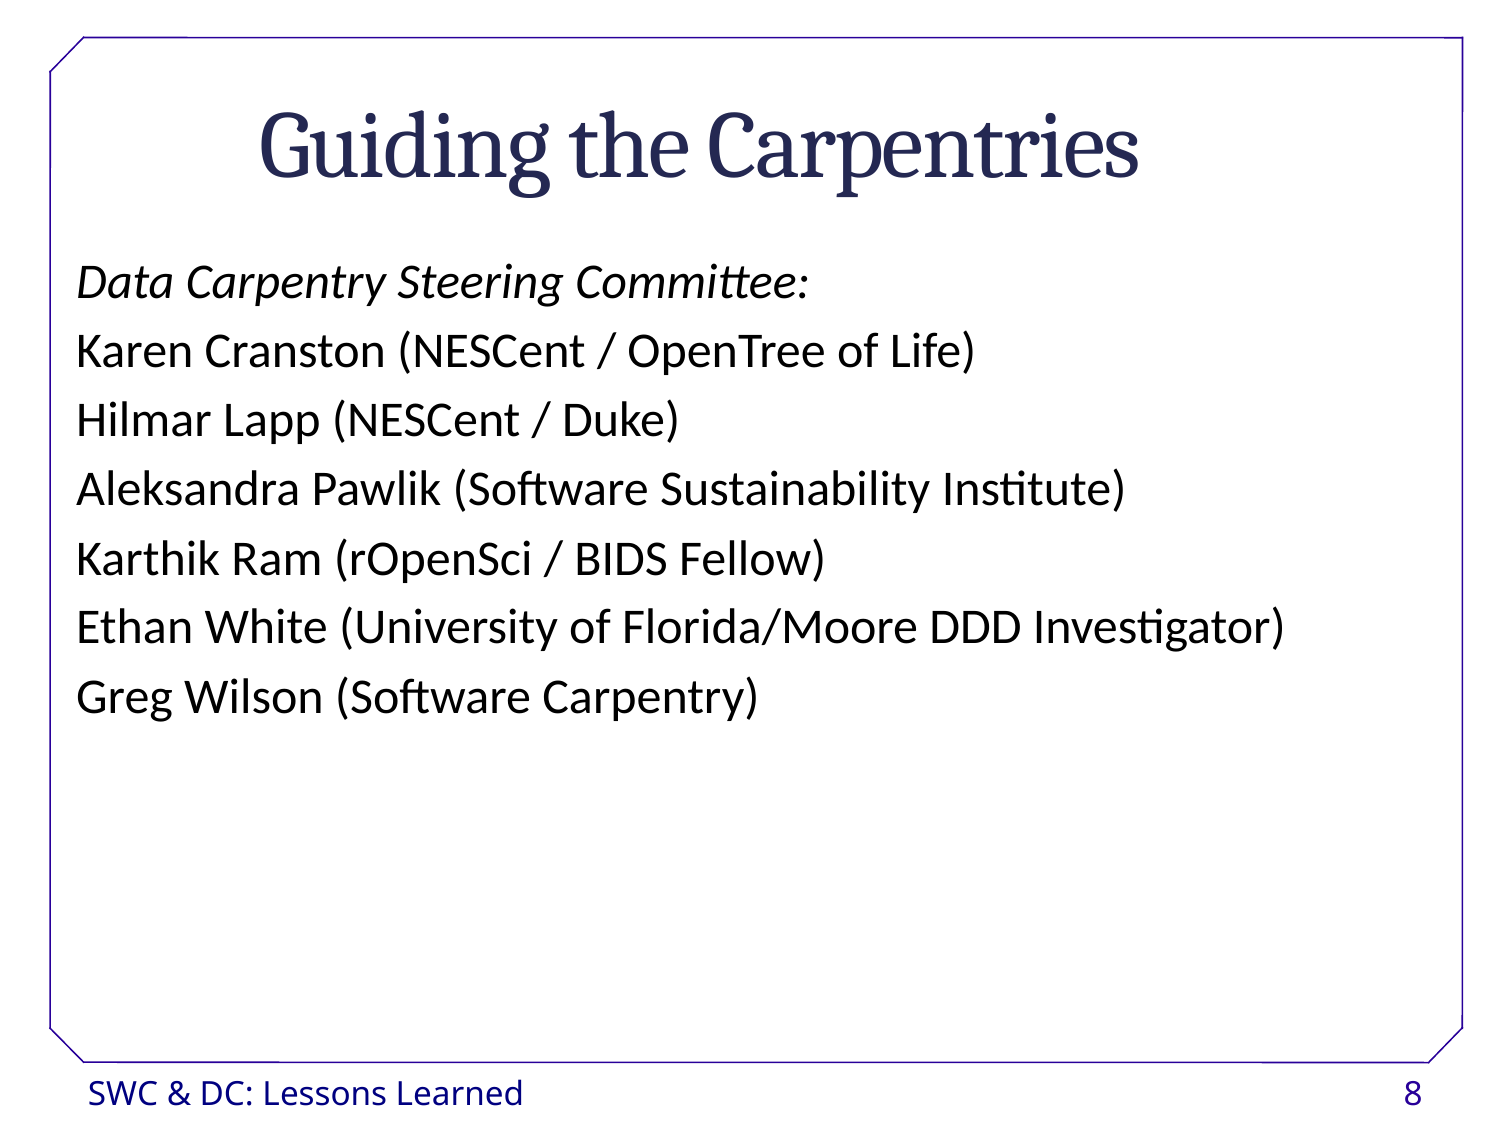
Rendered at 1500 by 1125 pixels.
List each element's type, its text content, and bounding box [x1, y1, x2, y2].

list Data Carpentry Steering Committee: Karen Cranston (NESCent / OpenTree of Life) Hilmar Lapp (NESCent / Duke) Aleksandra Pawlik (Software Sustainability Institute) Karthik Ram (rOpenSci / BIDS Fellow) Ethan White (University of Florida/Moore DDD Investigator) Greg Wilson (Software Carpentry) [42, 240, 1345, 1090]
title Guiding the Carpentries [75, 45, 1325, 233]
